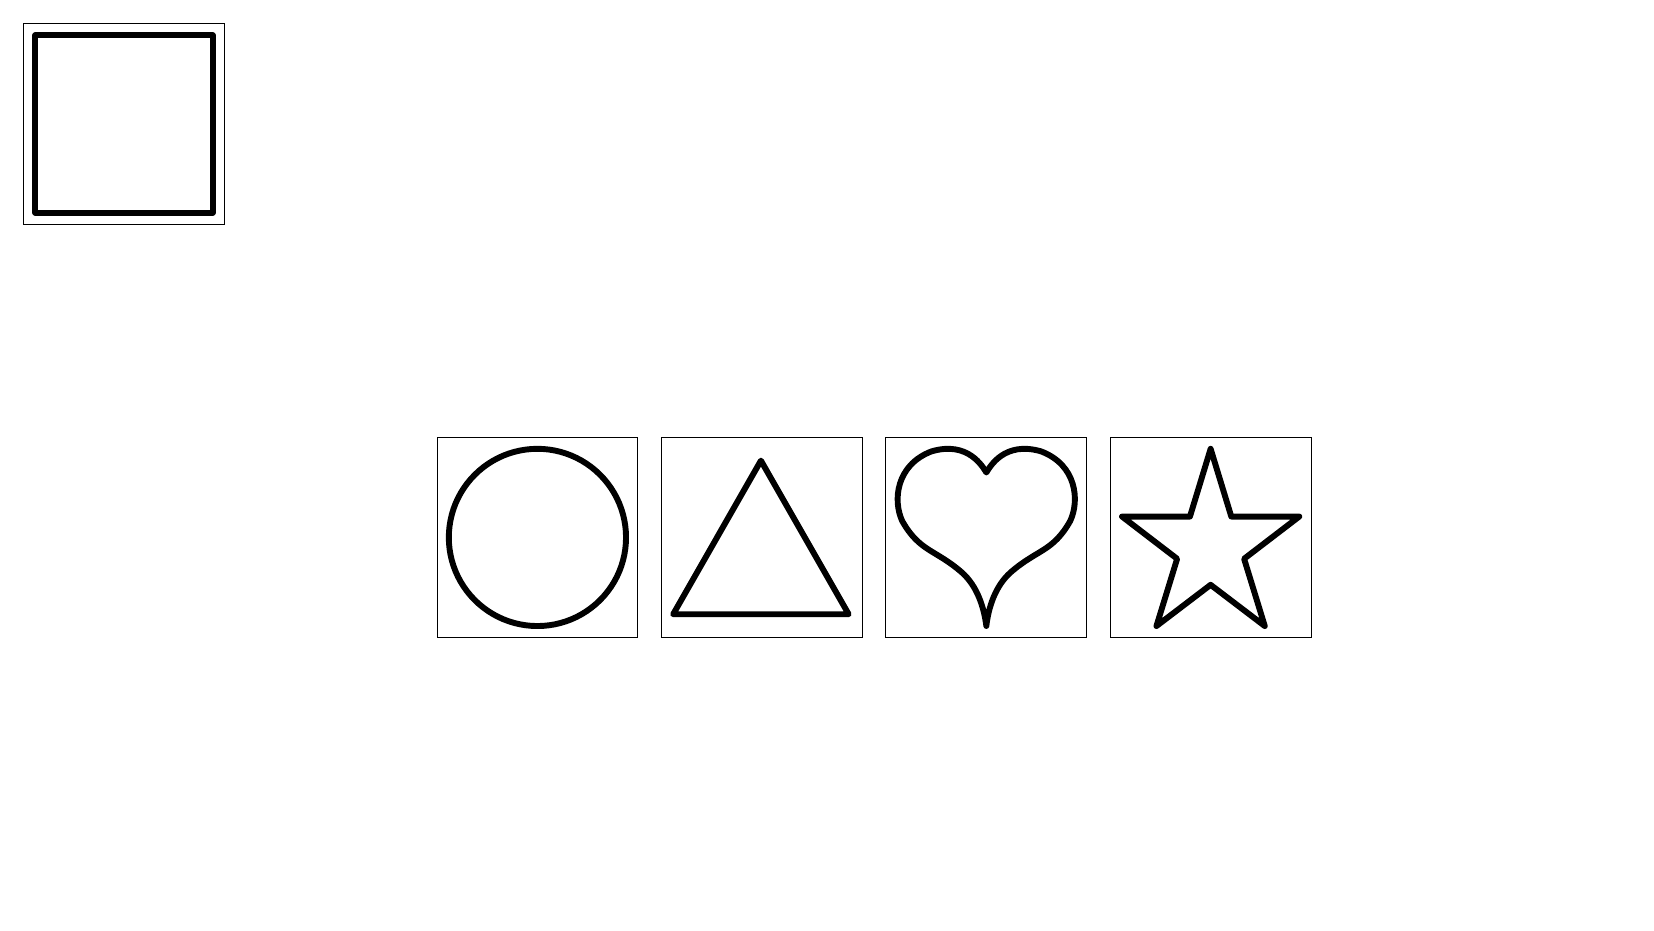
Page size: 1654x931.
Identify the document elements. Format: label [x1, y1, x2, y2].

text_box [437, 437, 638, 638]
text_box [1110, 437, 1312, 638]
text_box [23, 23, 225, 225]
text_box [661, 437, 863, 638]
text_box [885, 437, 1087, 638]
